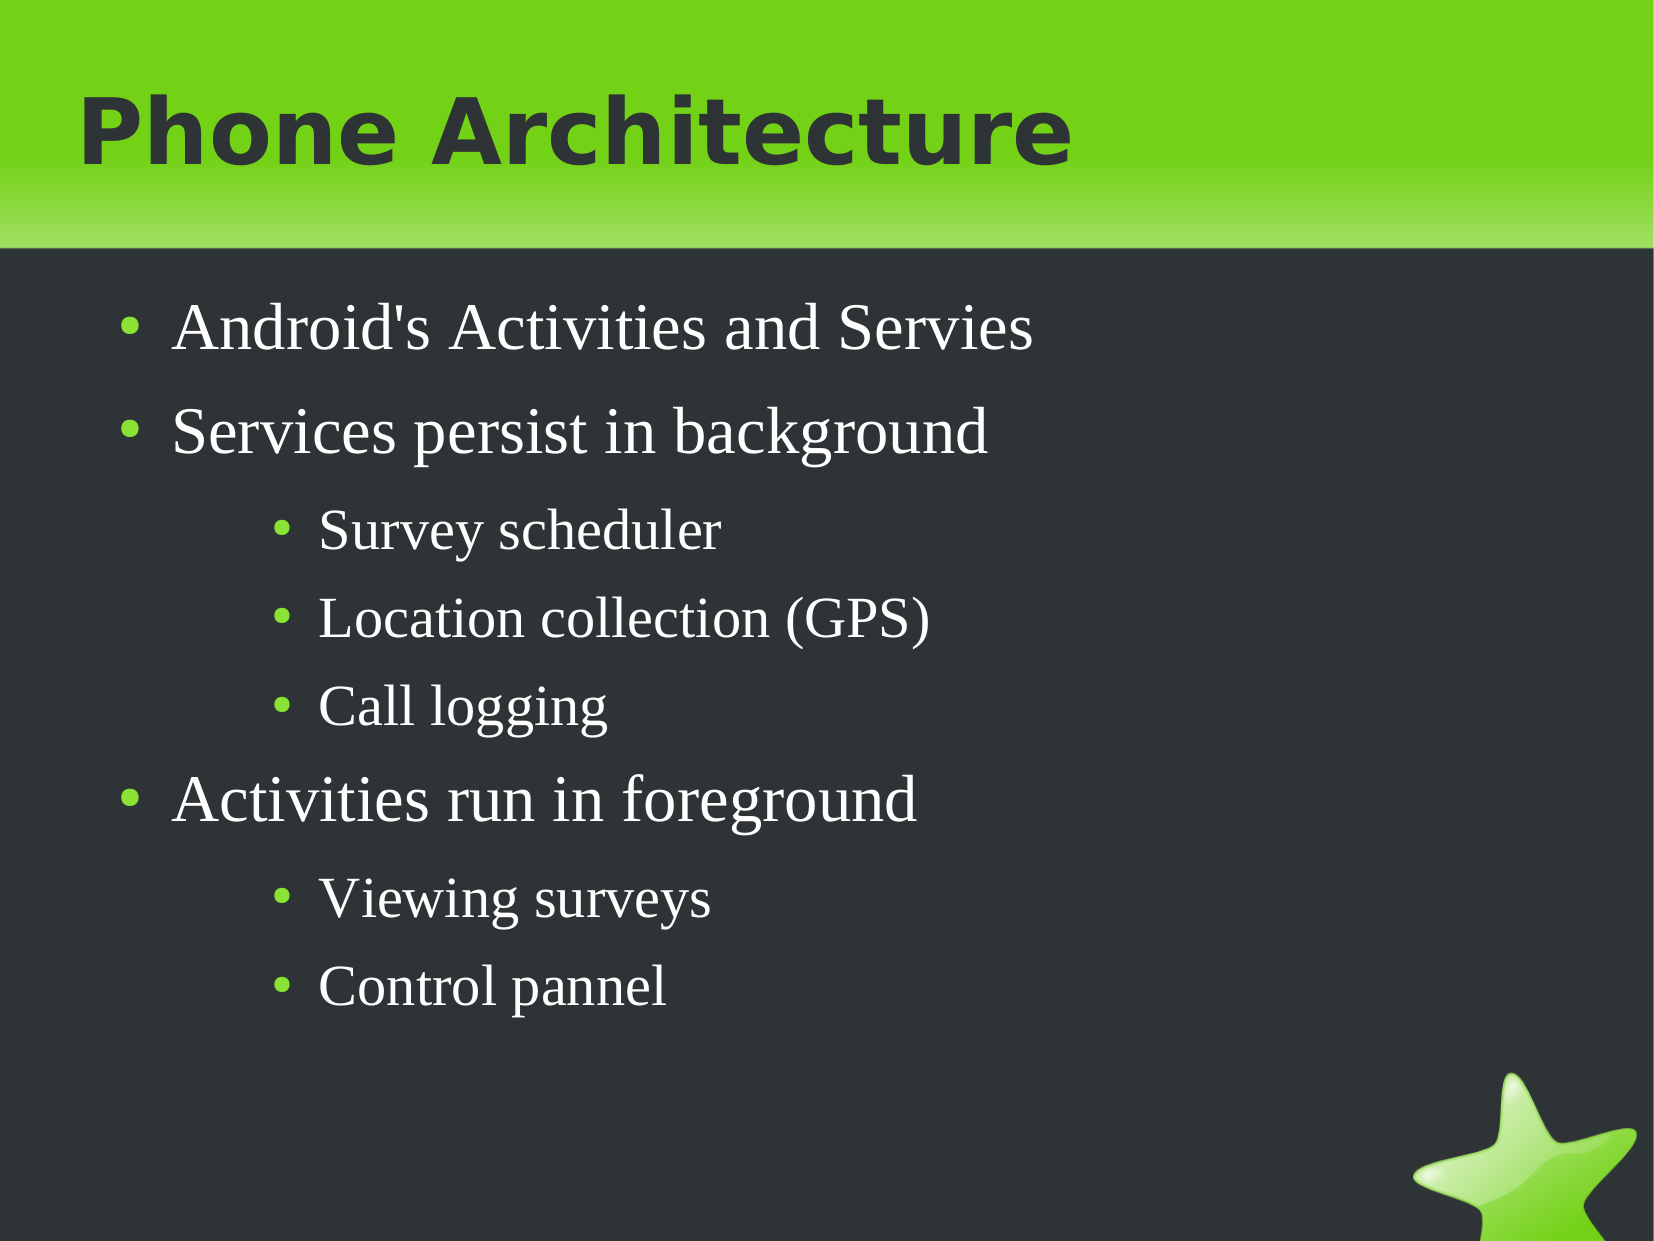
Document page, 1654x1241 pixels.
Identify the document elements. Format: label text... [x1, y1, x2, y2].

list Android's Activities and Servies Services persist in background Survey scheduler Location collection (GPS) Call logging Activities run in foreground Viewing surveys Control pannel [82, 290, 1571, 1094]
title Phone Architecture [76, 36, 1565, 229]
picture [0, 0, 1654, 1241]
